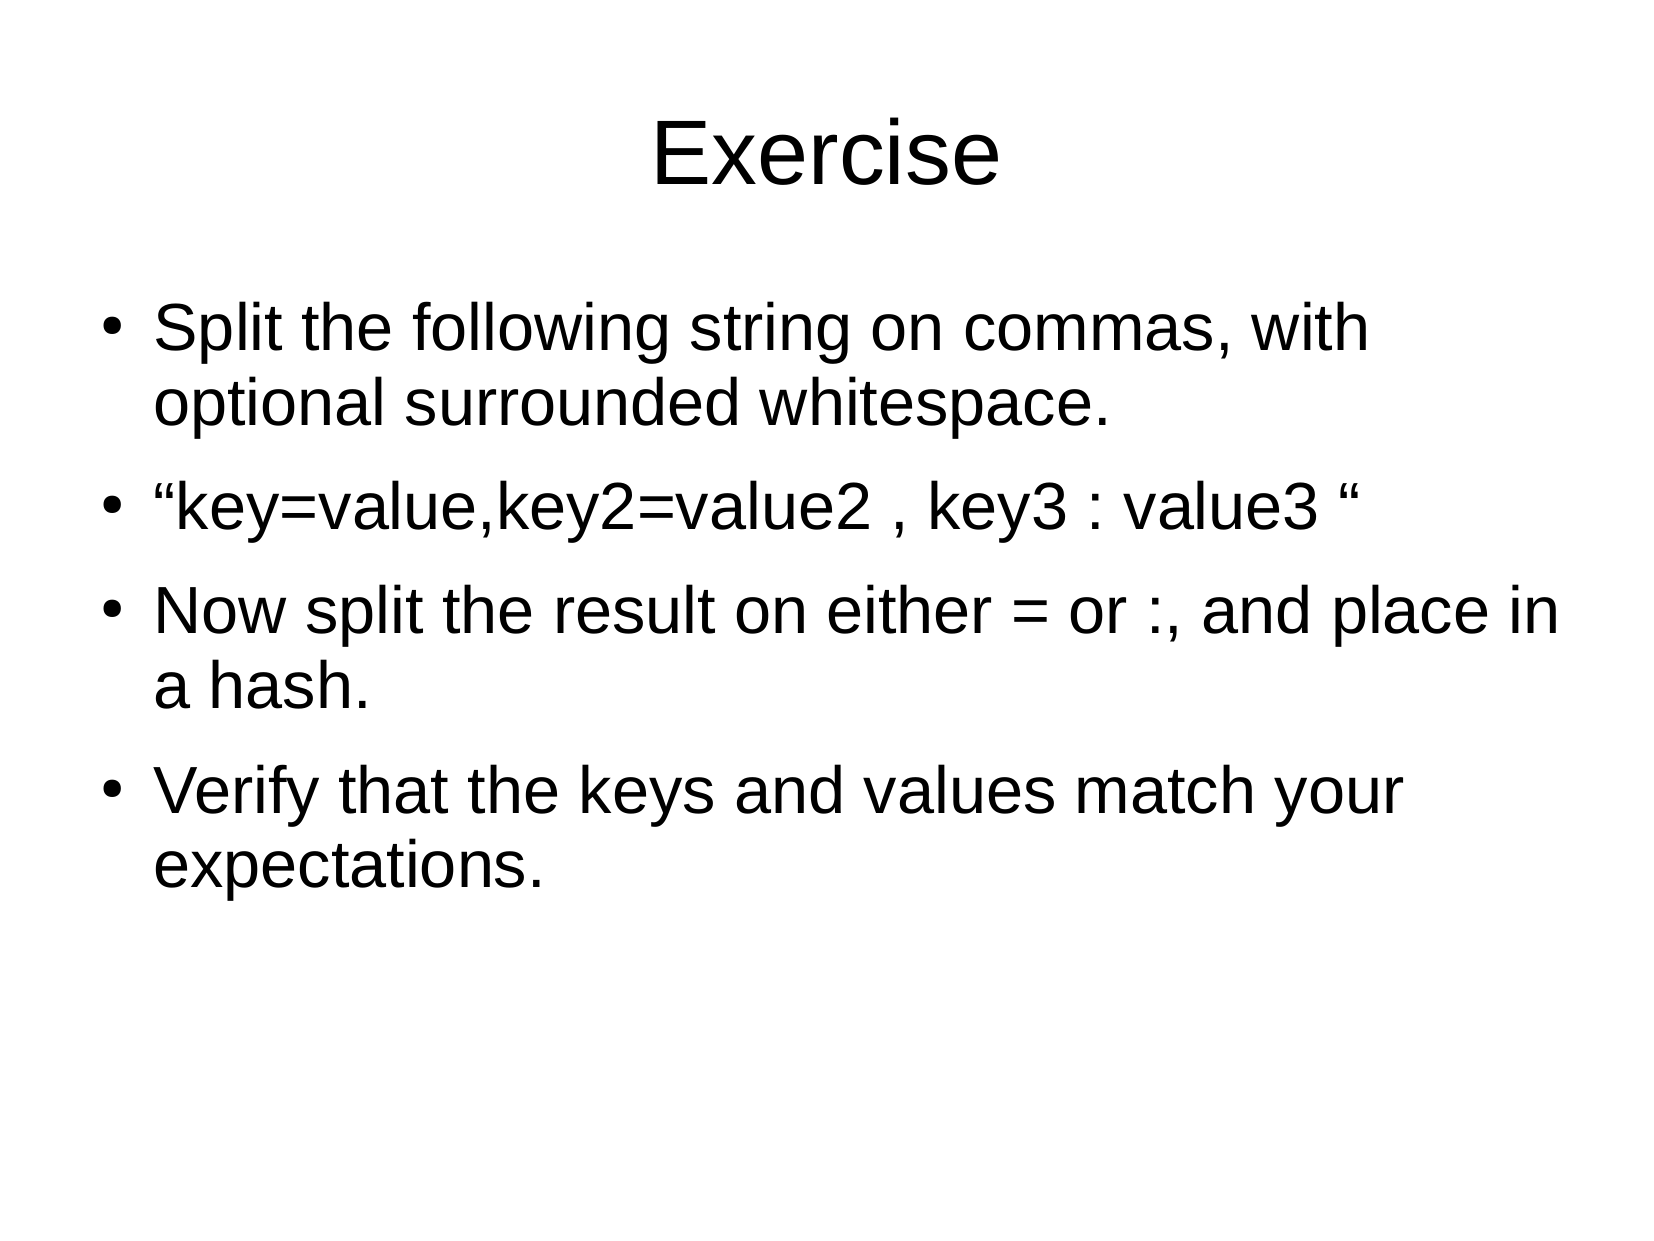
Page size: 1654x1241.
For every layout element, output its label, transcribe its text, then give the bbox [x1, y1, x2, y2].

list Split the following string on commas, with optional surrounded whitespace. “key=value,key2=value2 , key3 : value3 “ Now split the result on either = or :, and place in a hash. Verify that the keys and values match your expectations. [82, 290, 1571, 1010]
title Exercise [82, 49, 1571, 257]
